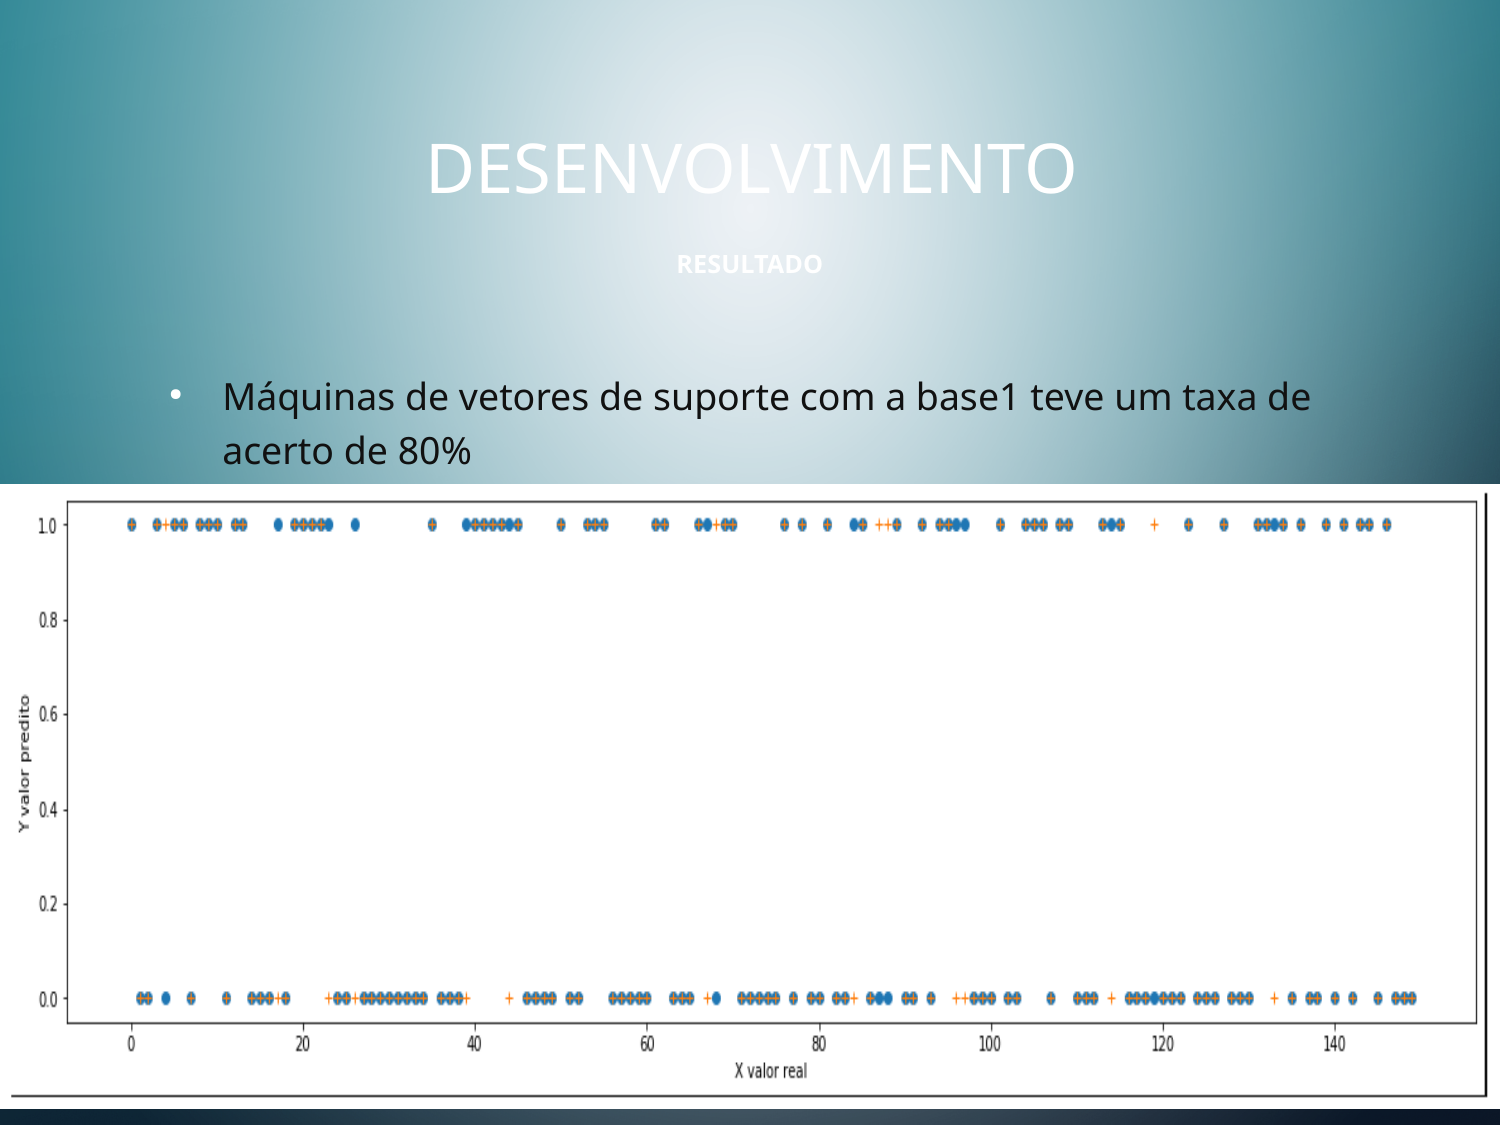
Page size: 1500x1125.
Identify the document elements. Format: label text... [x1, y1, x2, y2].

title Resultado [140, 216, 1360, 317]
picture [0, 0, 1500, 1125]
title Desenvolvimento [151, 106, 1371, 237]
list Máquinas de vetores de suporte com a base1 teve um taxa de acerto de 80% [151, 364, 1371, 484]
